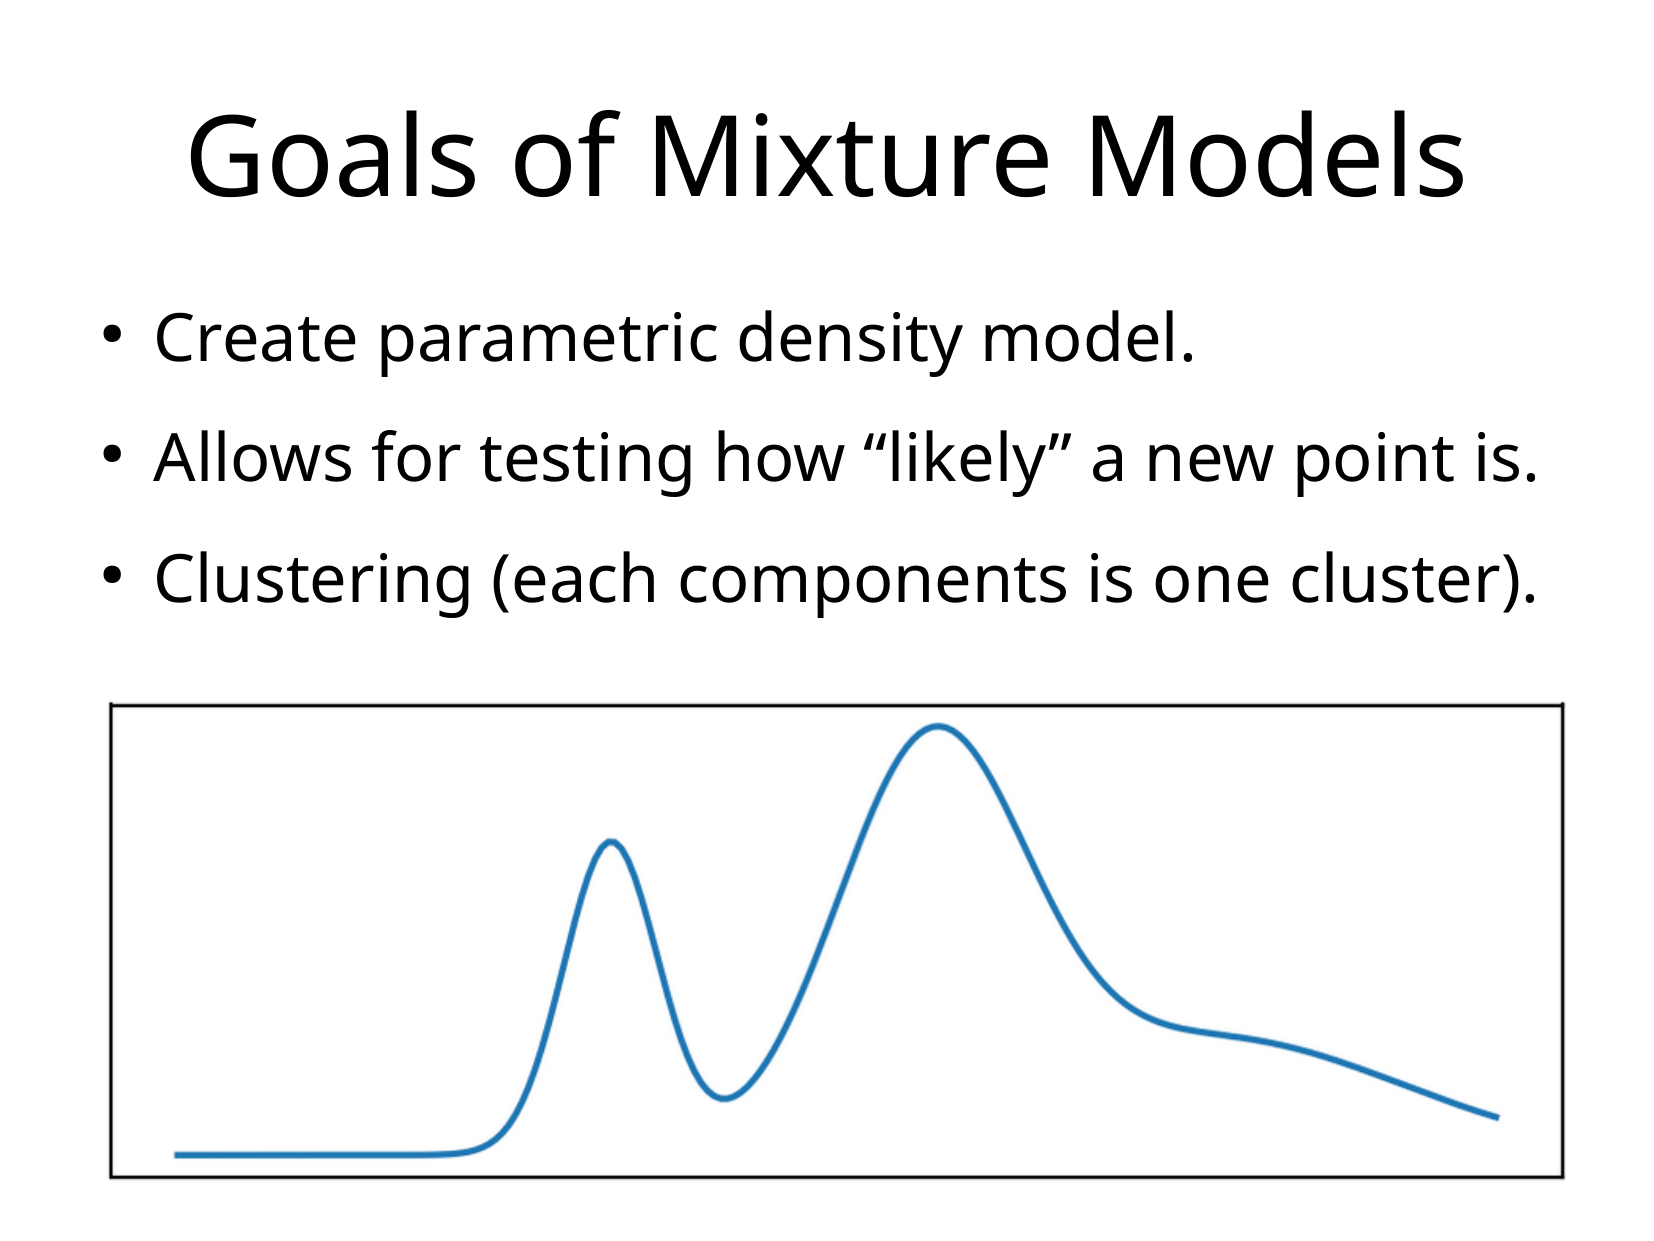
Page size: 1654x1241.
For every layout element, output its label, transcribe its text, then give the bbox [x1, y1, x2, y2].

title Goals of Mixture Models [82, 49, 1571, 257]
list Create parametric density model. Allows for testing how “likely” a new point is. Clustering (each components is one cluster). Feature Extraction [82, 290, 1571, 659]
picture [55, 659, 1591, 1212]
